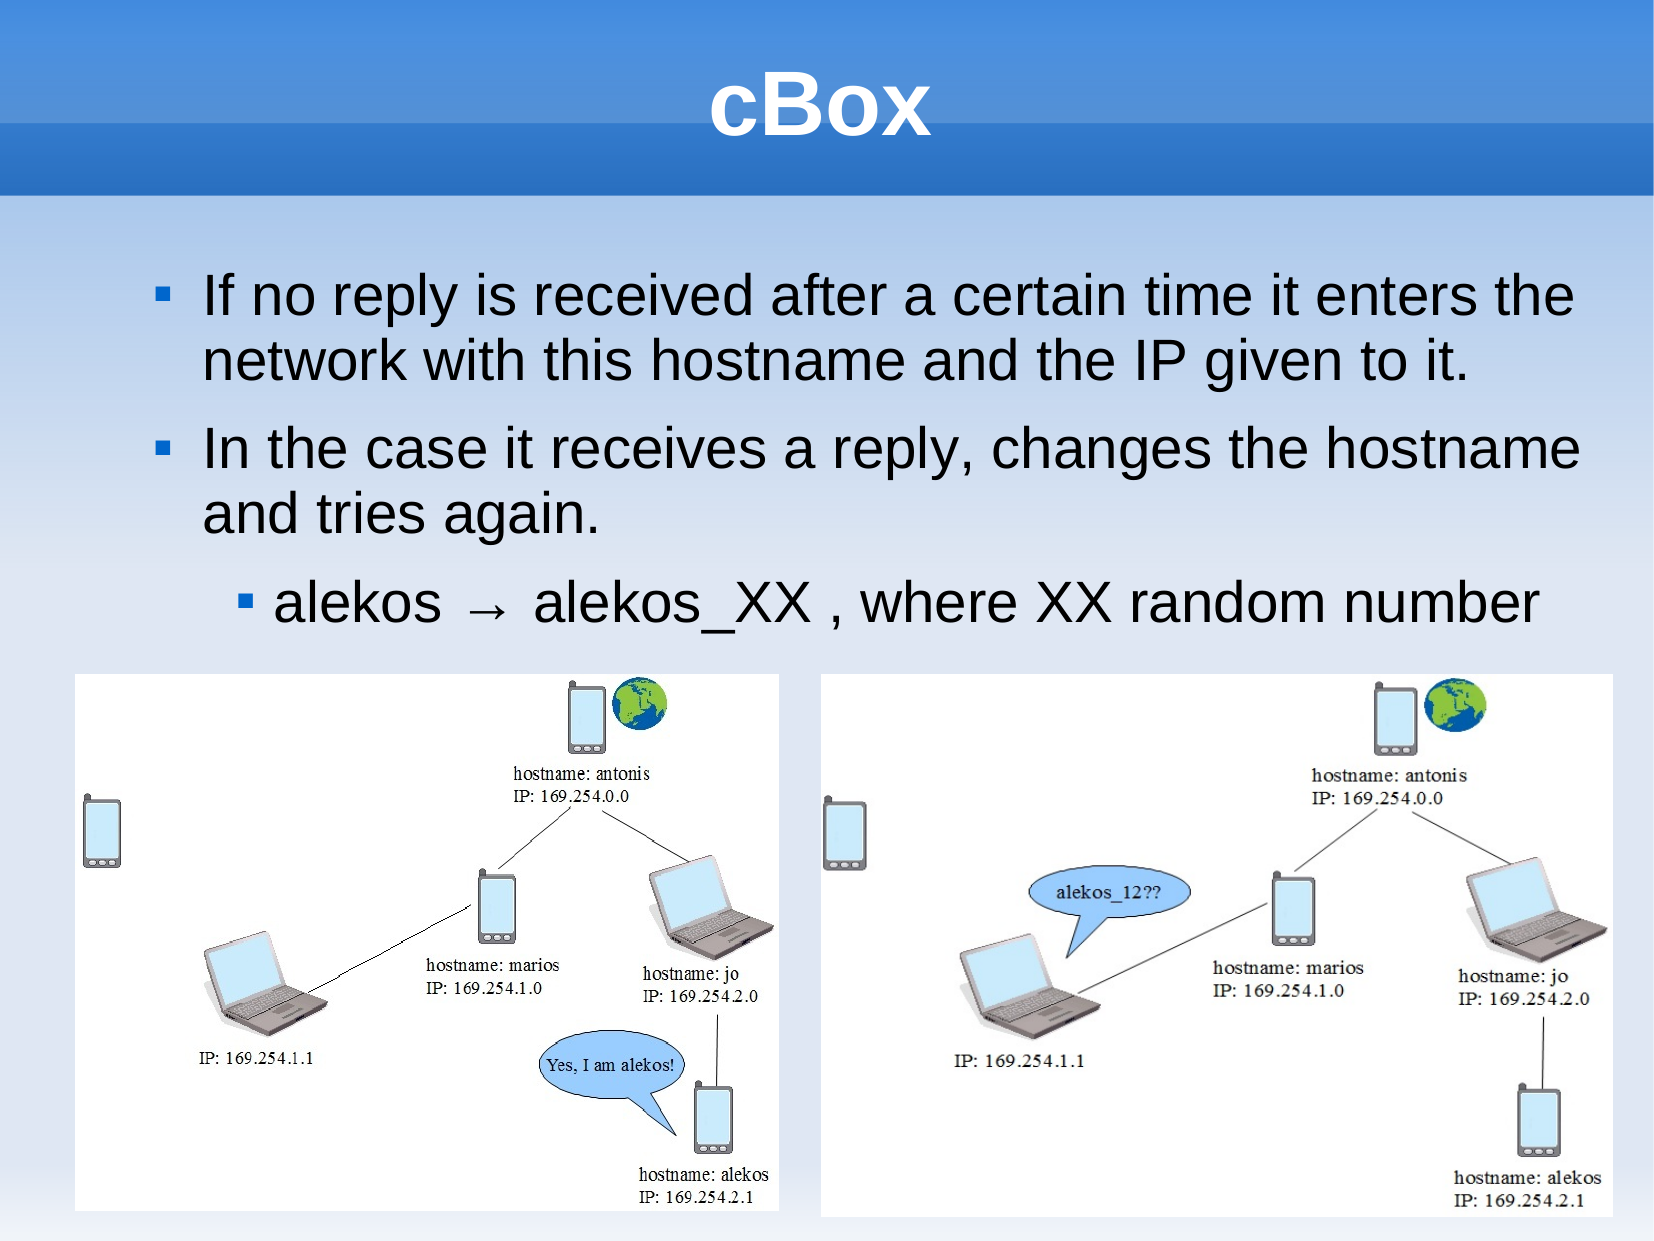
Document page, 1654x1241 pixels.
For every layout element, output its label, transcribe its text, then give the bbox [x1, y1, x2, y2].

title cBox [76, 0, 1565, 208]
text_box If no reply is received after a certain time it enters the network with this hostname and the IP given to it. In the case it receives a reply, changes the hostname and tries again. alekos → alekos_ΧΧ , where ΧΧ random number [61, 262, 1608, 932]
picture [0, 0, 1654, 1241]
